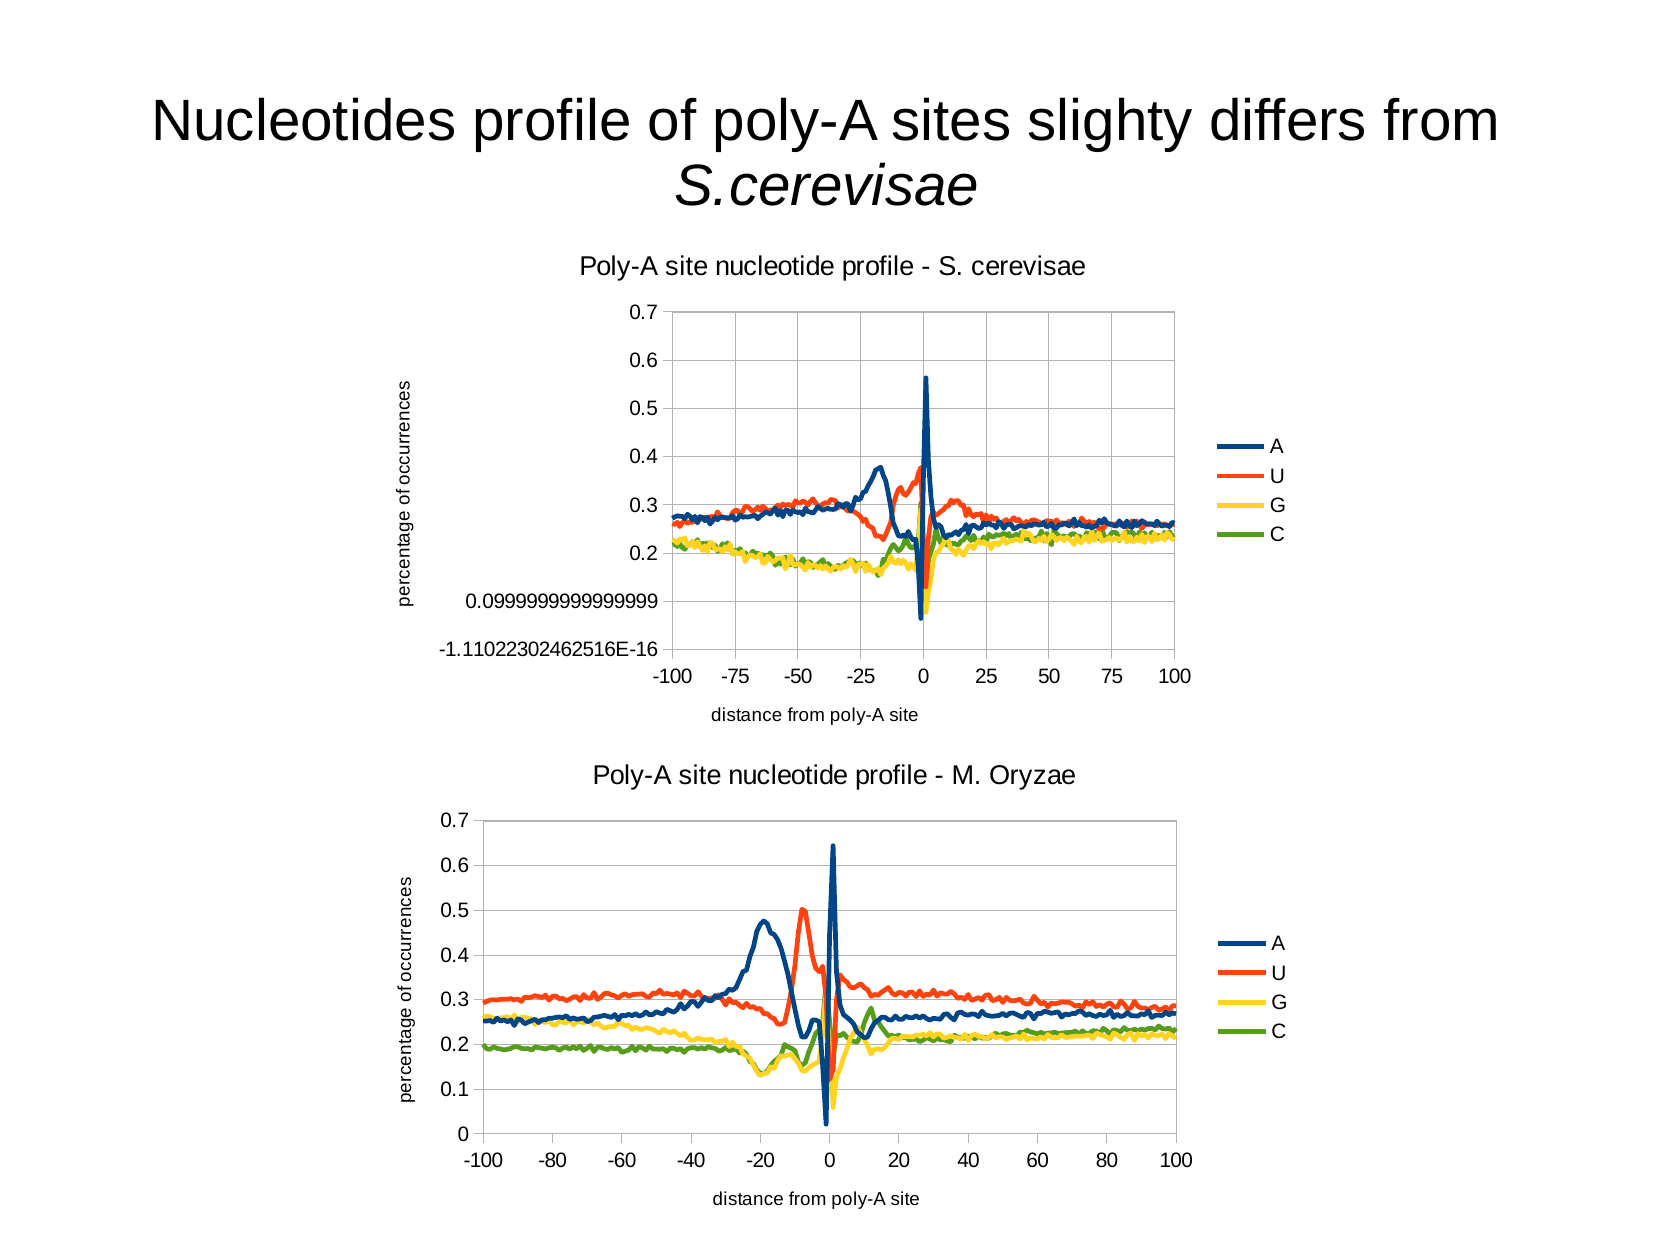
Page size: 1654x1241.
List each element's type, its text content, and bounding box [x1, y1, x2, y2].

chart [360, 225, 1307, 1241]
title Nucleotides profile of poly-A sites slighty differs from S.cerevisae [82, 49, 1571, 257]
